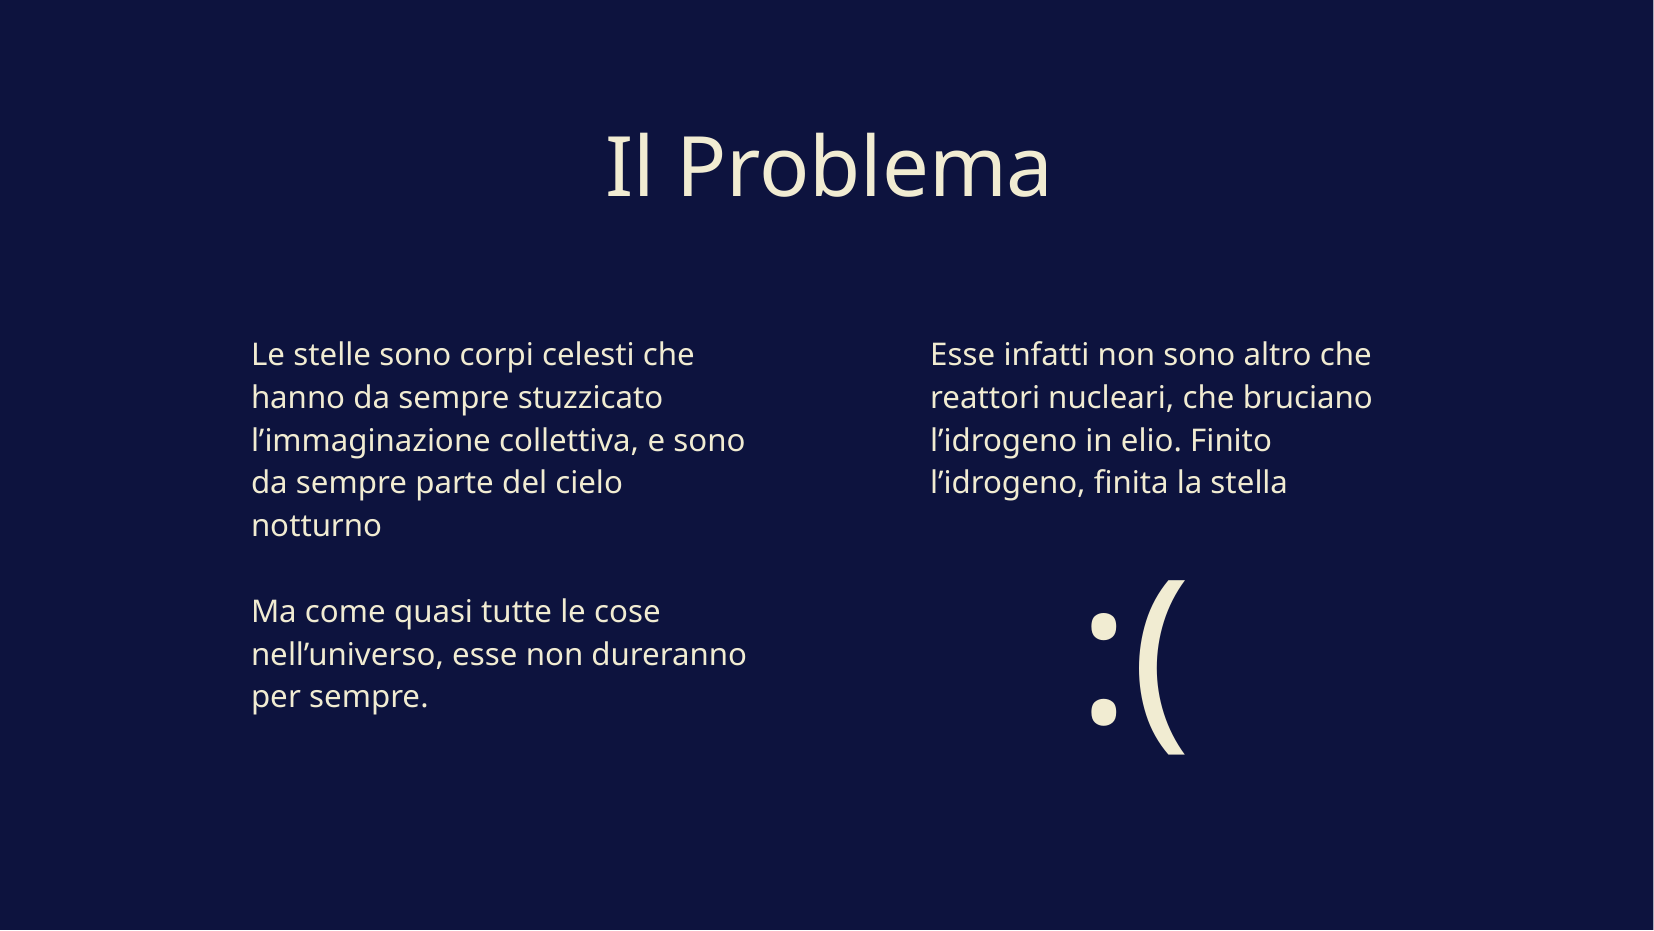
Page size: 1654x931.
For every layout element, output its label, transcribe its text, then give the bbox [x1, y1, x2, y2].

title Il Problema [383, 0, 1300, 382]
text_box Le stelle sono corpi celesti che hanno da sempre stuzzicato l’immaginazione collettiva, e sono da sempre parte del cielo notturno Ma come quasi tutte le cose nell’universo, esse non dureranno per sempre. [236, 324, 768, 709]
text_box :( [1062, 501, 1270, 768]
text_box Esse infatti non sono altro che reattori nucleari, che bruciano l’idrogeno in elio. Finito l’idrogeno, finita la stella [915, 324, 1447, 709]
